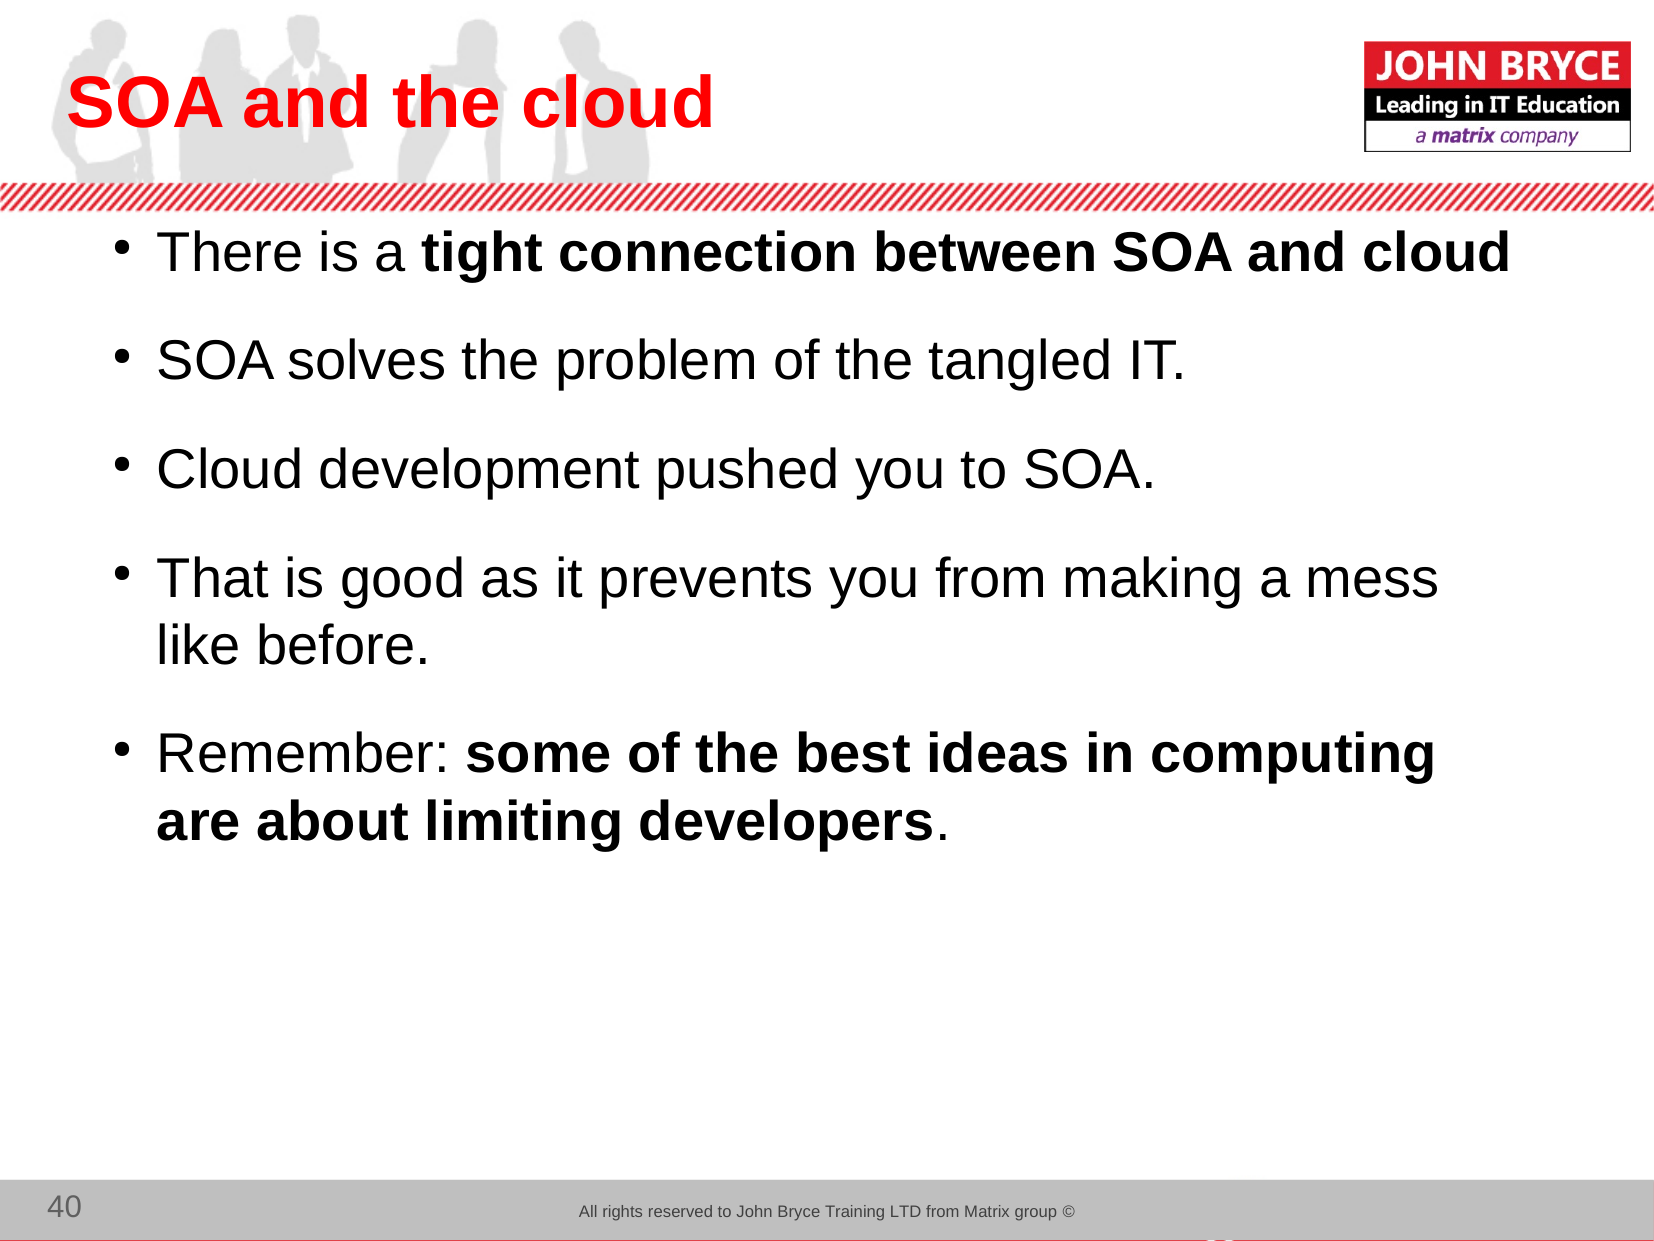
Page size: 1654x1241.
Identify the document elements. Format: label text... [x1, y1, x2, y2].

list There is a tight connection between SOA and cloud SOA solves the problem of the tangled IT. Cloud development pushed you to SOA. That is good as it prevents you from making a mess like before. Remember: some of the best ideas in computing are about limiting developers. [82, 207, 1538, 927]
picture [0, 0, 1654, 1179]
title SOA and the cloud [51, 0, 1540, 203]
